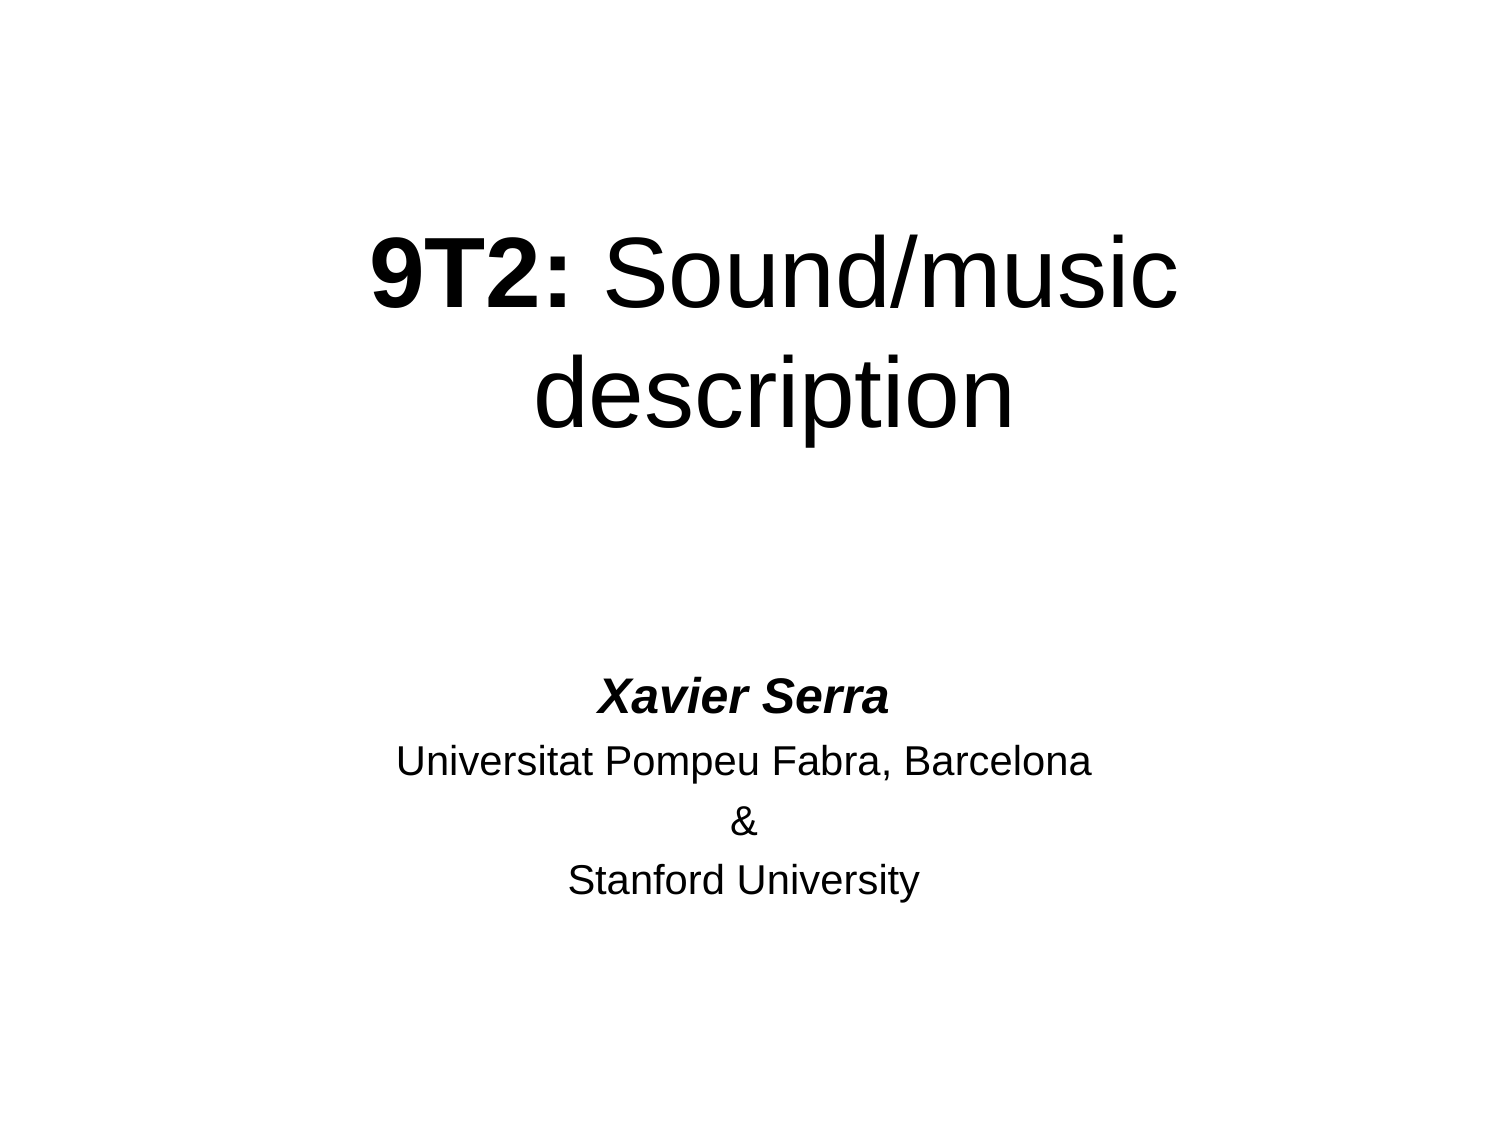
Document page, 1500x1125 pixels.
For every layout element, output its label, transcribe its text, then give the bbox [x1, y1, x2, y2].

text_box Xavier Serra Universitat Pompeu Fabra, Barcelona & Stanford University [330, 660, 1158, 960]
title 9T2: Sound/music description [152, 82, 1360, 572]
